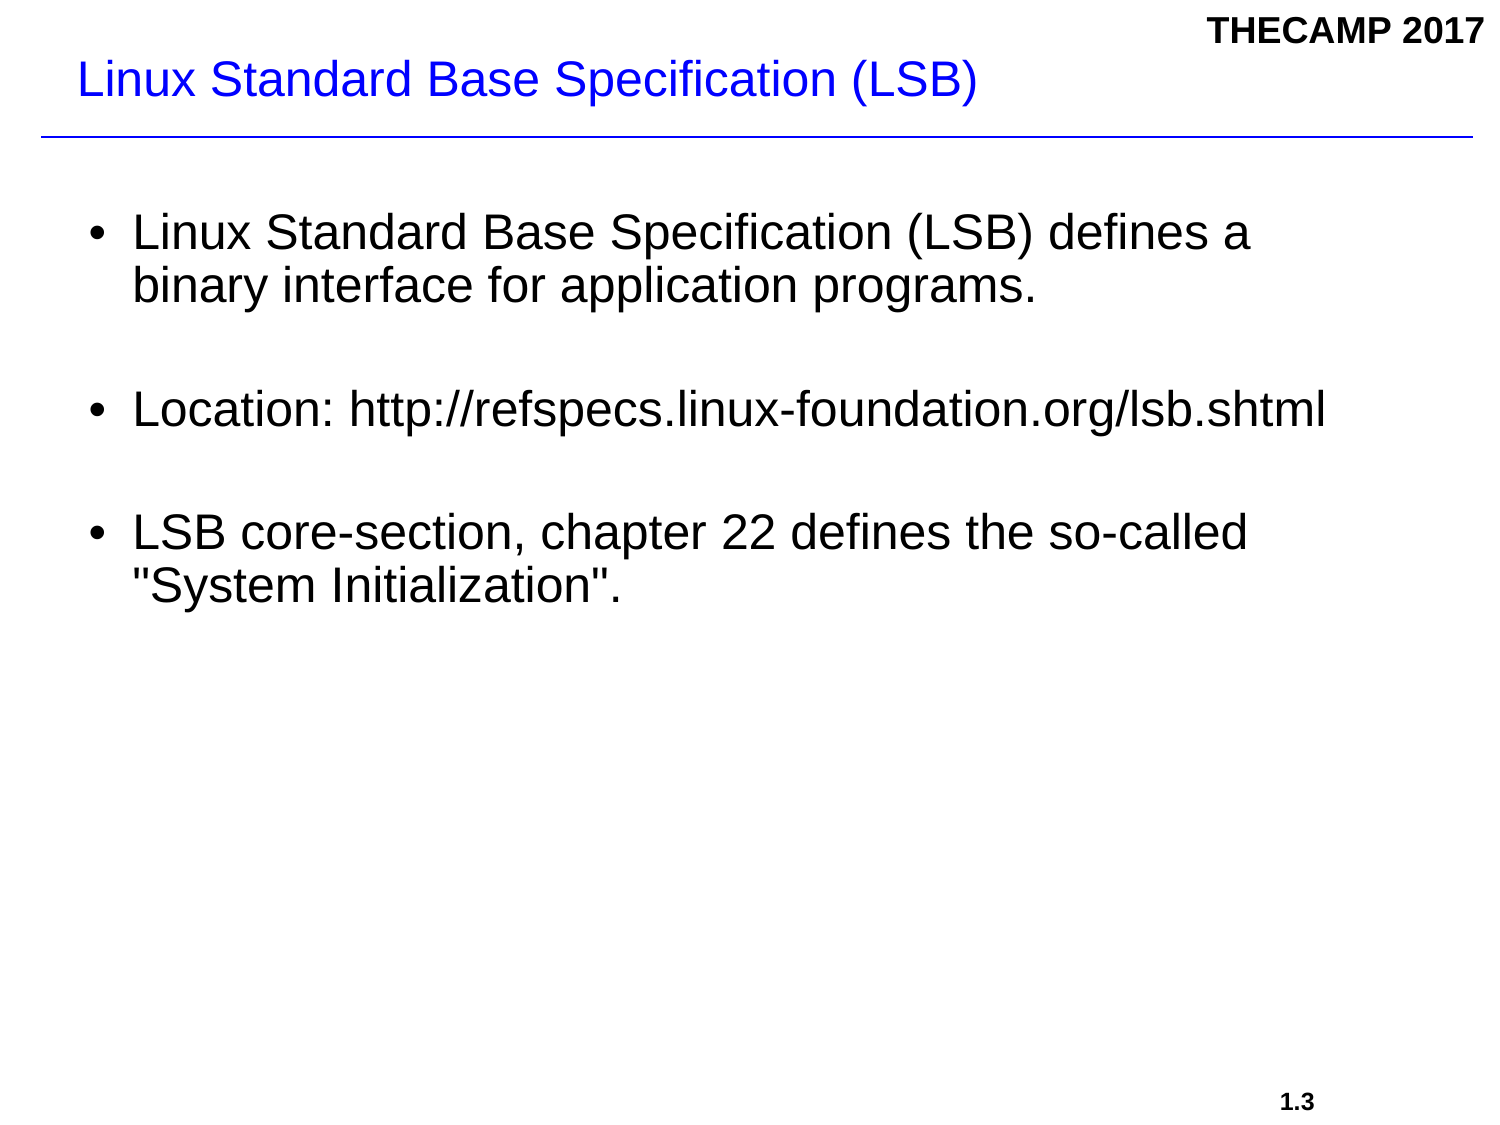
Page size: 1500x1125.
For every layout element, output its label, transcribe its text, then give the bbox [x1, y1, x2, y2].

list Linux Standard Base Specification (LSB) defines a binary interface for application programs. Location: http://refspecs.linux-foundation.org/lsb.shtml LSB core-section, chapter 22 defines the so-called "System Initialization". [88, 206, 1398, 852]
title Linux Standard Base Specification (LSB) [76, 29, 1418, 126]
